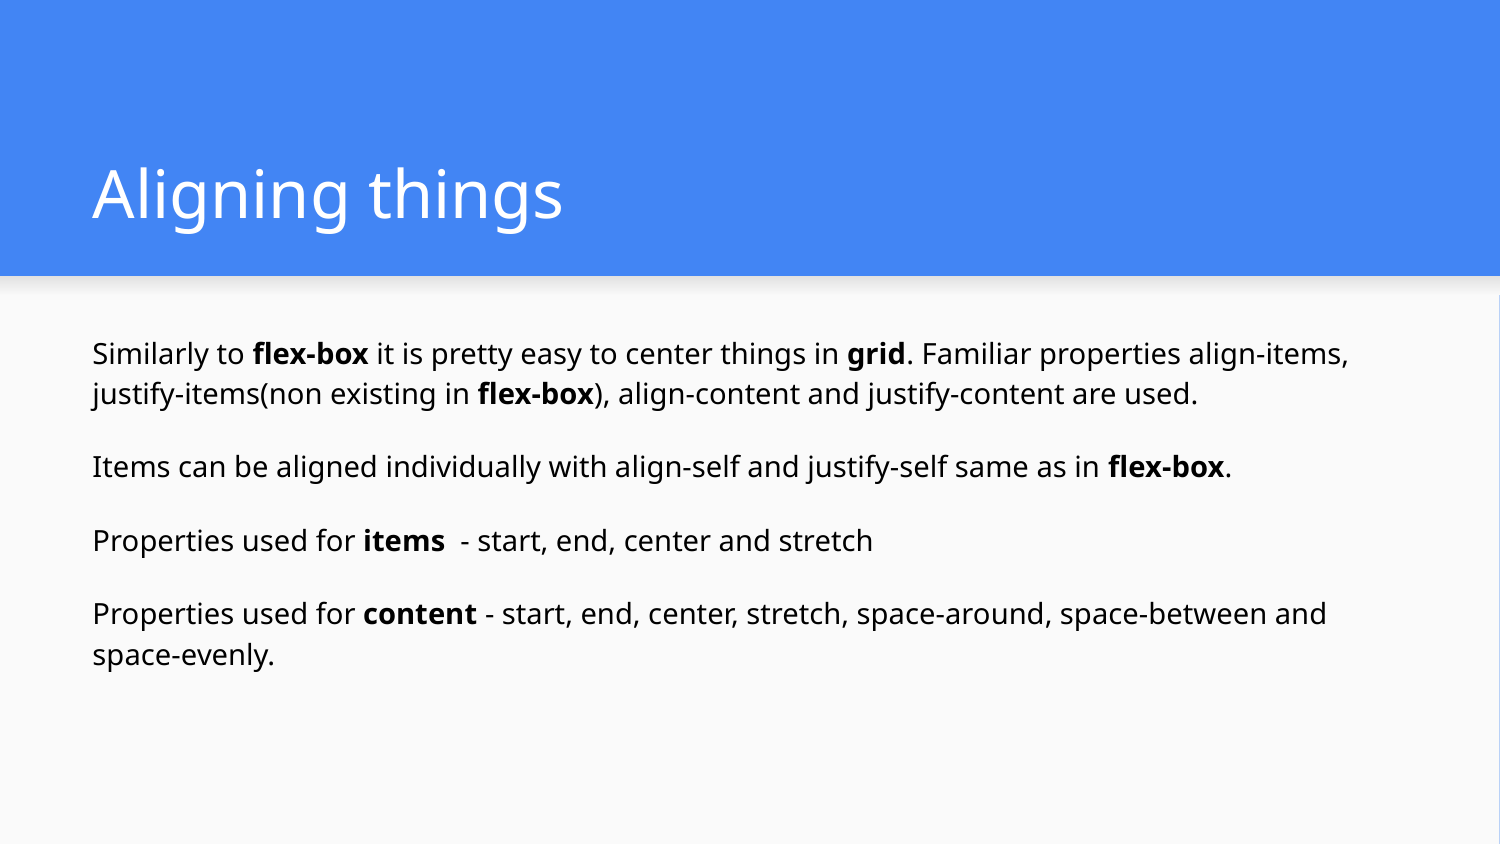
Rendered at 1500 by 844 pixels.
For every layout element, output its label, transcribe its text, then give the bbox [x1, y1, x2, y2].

list Similarly to flex-box it is pretty easy to center things in grid. Familiar properties align-items, justify-items(non existing in flex-box), align-content and justify-content are used. Items can be aligned individually with align-self and justify-self same as in flex-box. Properties used for items - start, end, center and stretch Properties used for content - start, end, center, stretch, space-around, space-between and space-evenly. [77, 314, 1427, 760]
title Aligning things [77, 121, 1427, 248]
